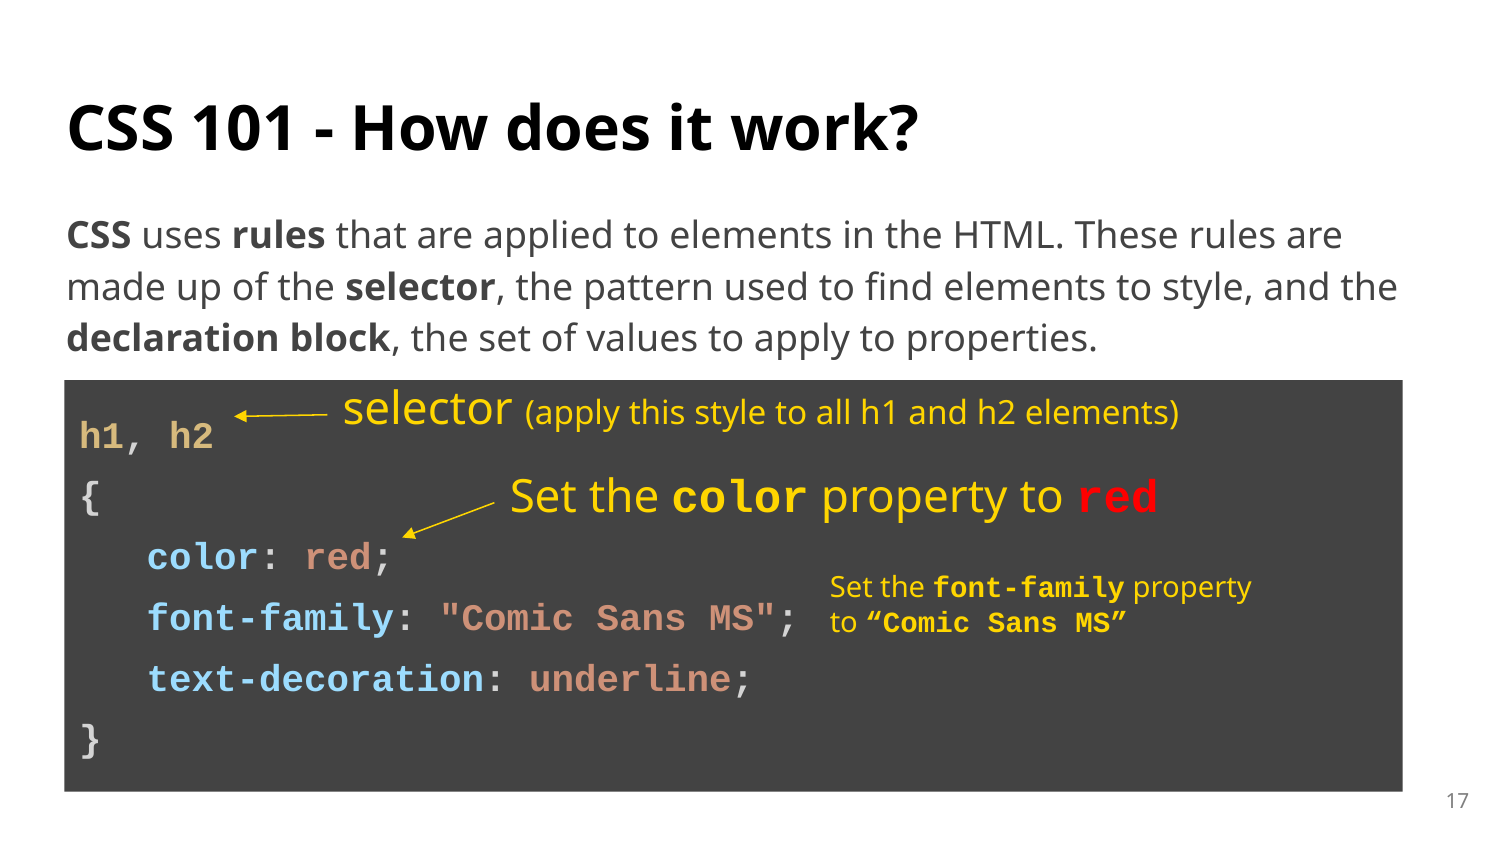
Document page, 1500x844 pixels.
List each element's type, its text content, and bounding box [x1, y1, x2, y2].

slide_number <number> [1394, 769, 1484, 834]
list CSS uses rules that are applied to elements in the HTML. These rules are made up of the selector, the pattern used to find elements to style, and the declaration block, the set of values to apply to properties. [51, 189, 1449, 381]
text_box h1, h2 { color: red; font-family: "Comic Sans MS"; text-decoration: underline; } [64, 380, 1403, 792]
text_box Set the font-family property to “Comic Sans MS” [814, 553, 1268, 656]
text_box Set the color property to red [494, 451, 1312, 554]
text_box selector (apply this style to all h1 and h2 elements) [327, 363, 1317, 466]
title CSS 101 - How does it work? [51, 72, 1449, 176]
